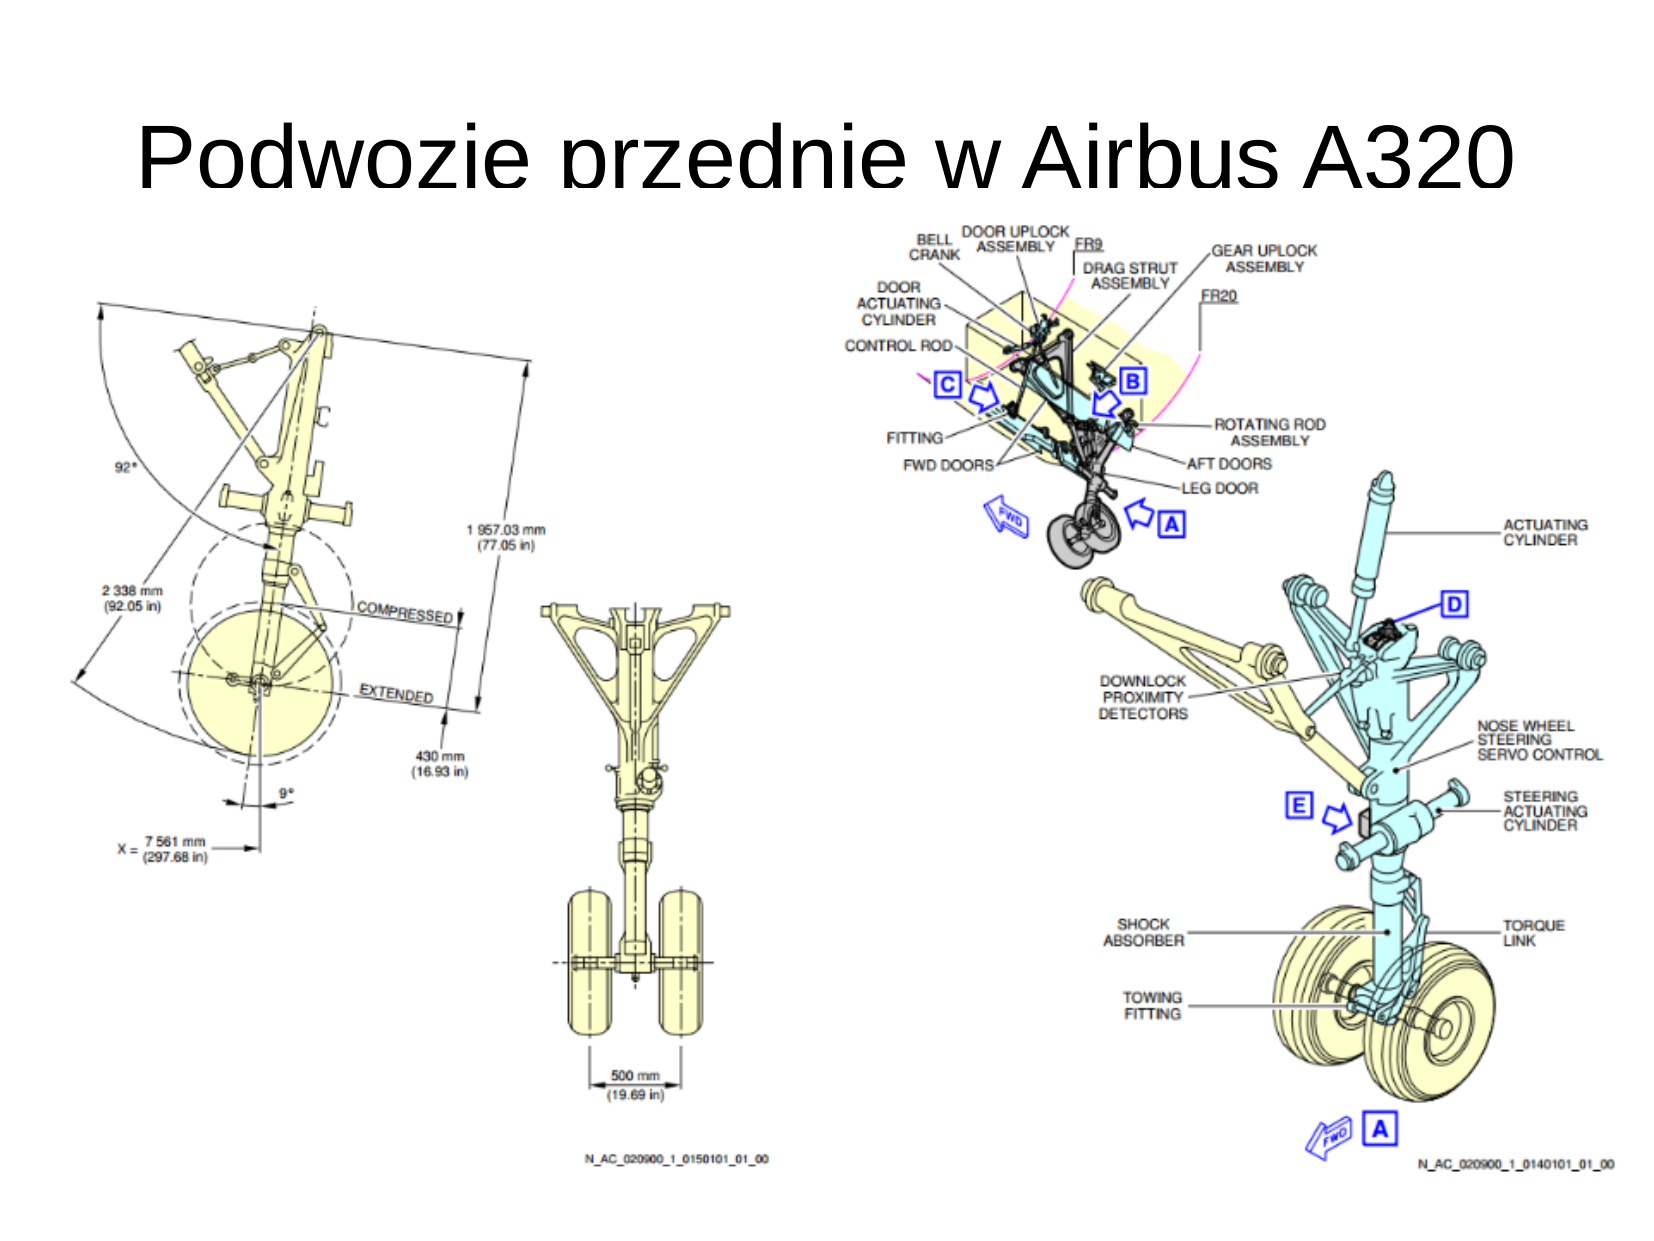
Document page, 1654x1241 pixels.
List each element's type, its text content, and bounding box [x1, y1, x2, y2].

title Podwozie przednie w Airbus A320 [82, 49, 1571, 188]
picture [23, 188, 1654, 1220]
